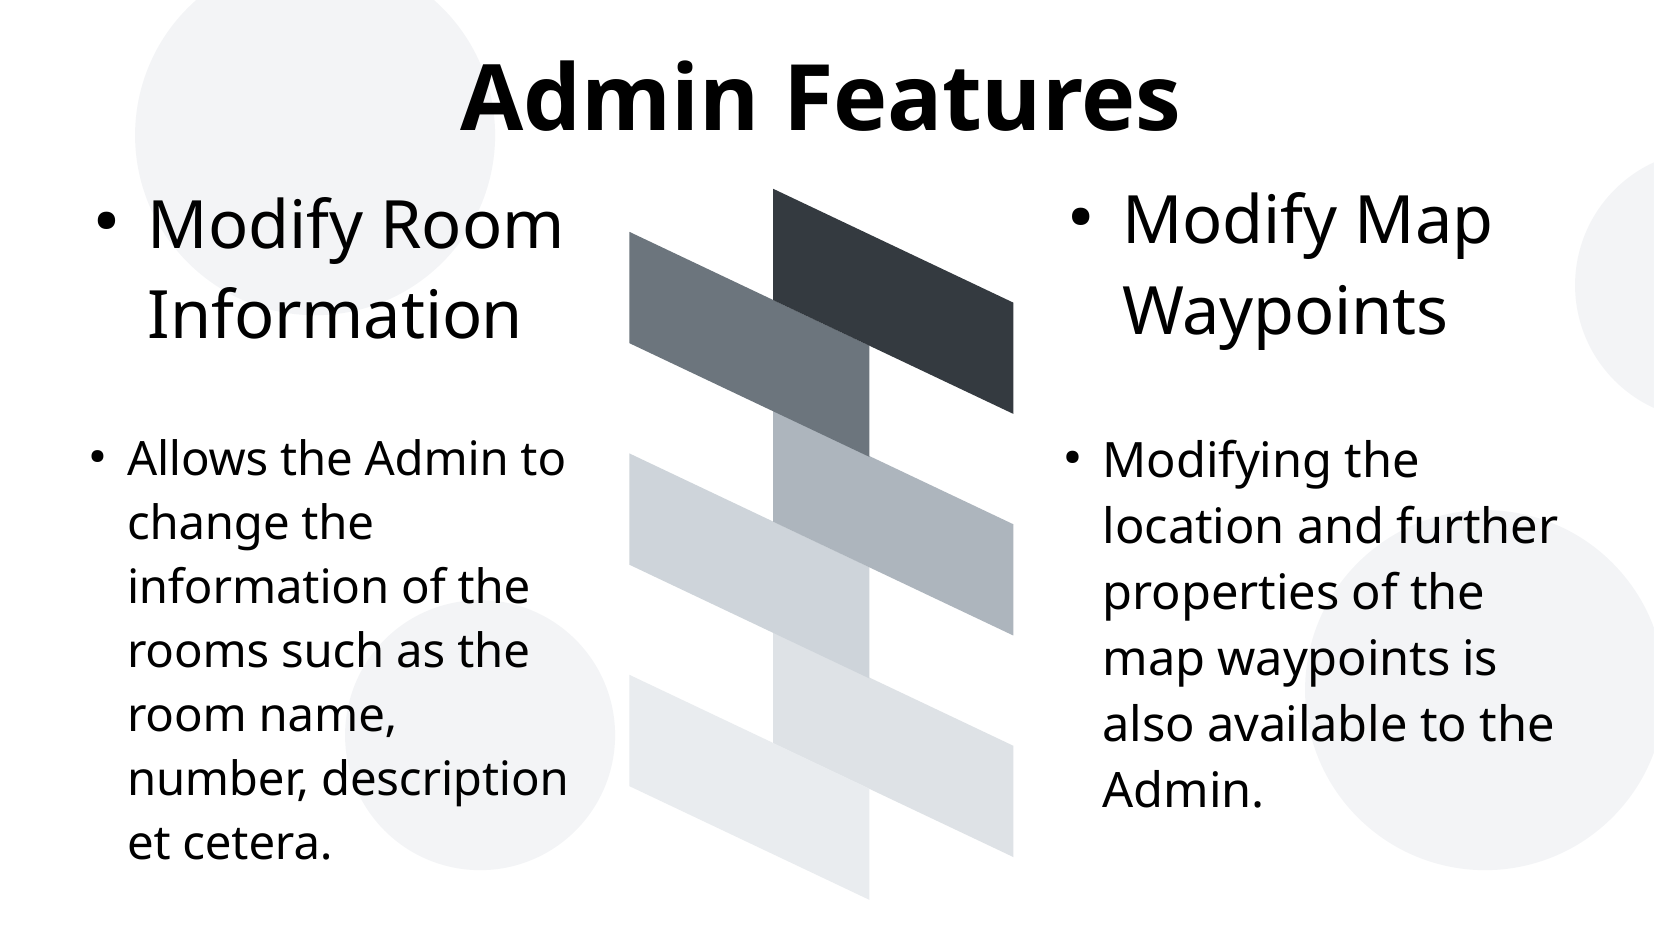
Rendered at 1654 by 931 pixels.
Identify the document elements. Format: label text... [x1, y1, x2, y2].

title Admin Features [76, 17, 1565, 173]
list Modify Room Information [76, 177, 591, 408]
list Allows the Admin to change the information of the rooms such as the room name, number, description et cetera. [76, 425, 591, 886]
list Modifying the location and further properties of the map waypoints is also available to the Admin. [1051, 425, 1565, 886]
list Modify Map Waypoints [1051, 172, 1565, 404]
